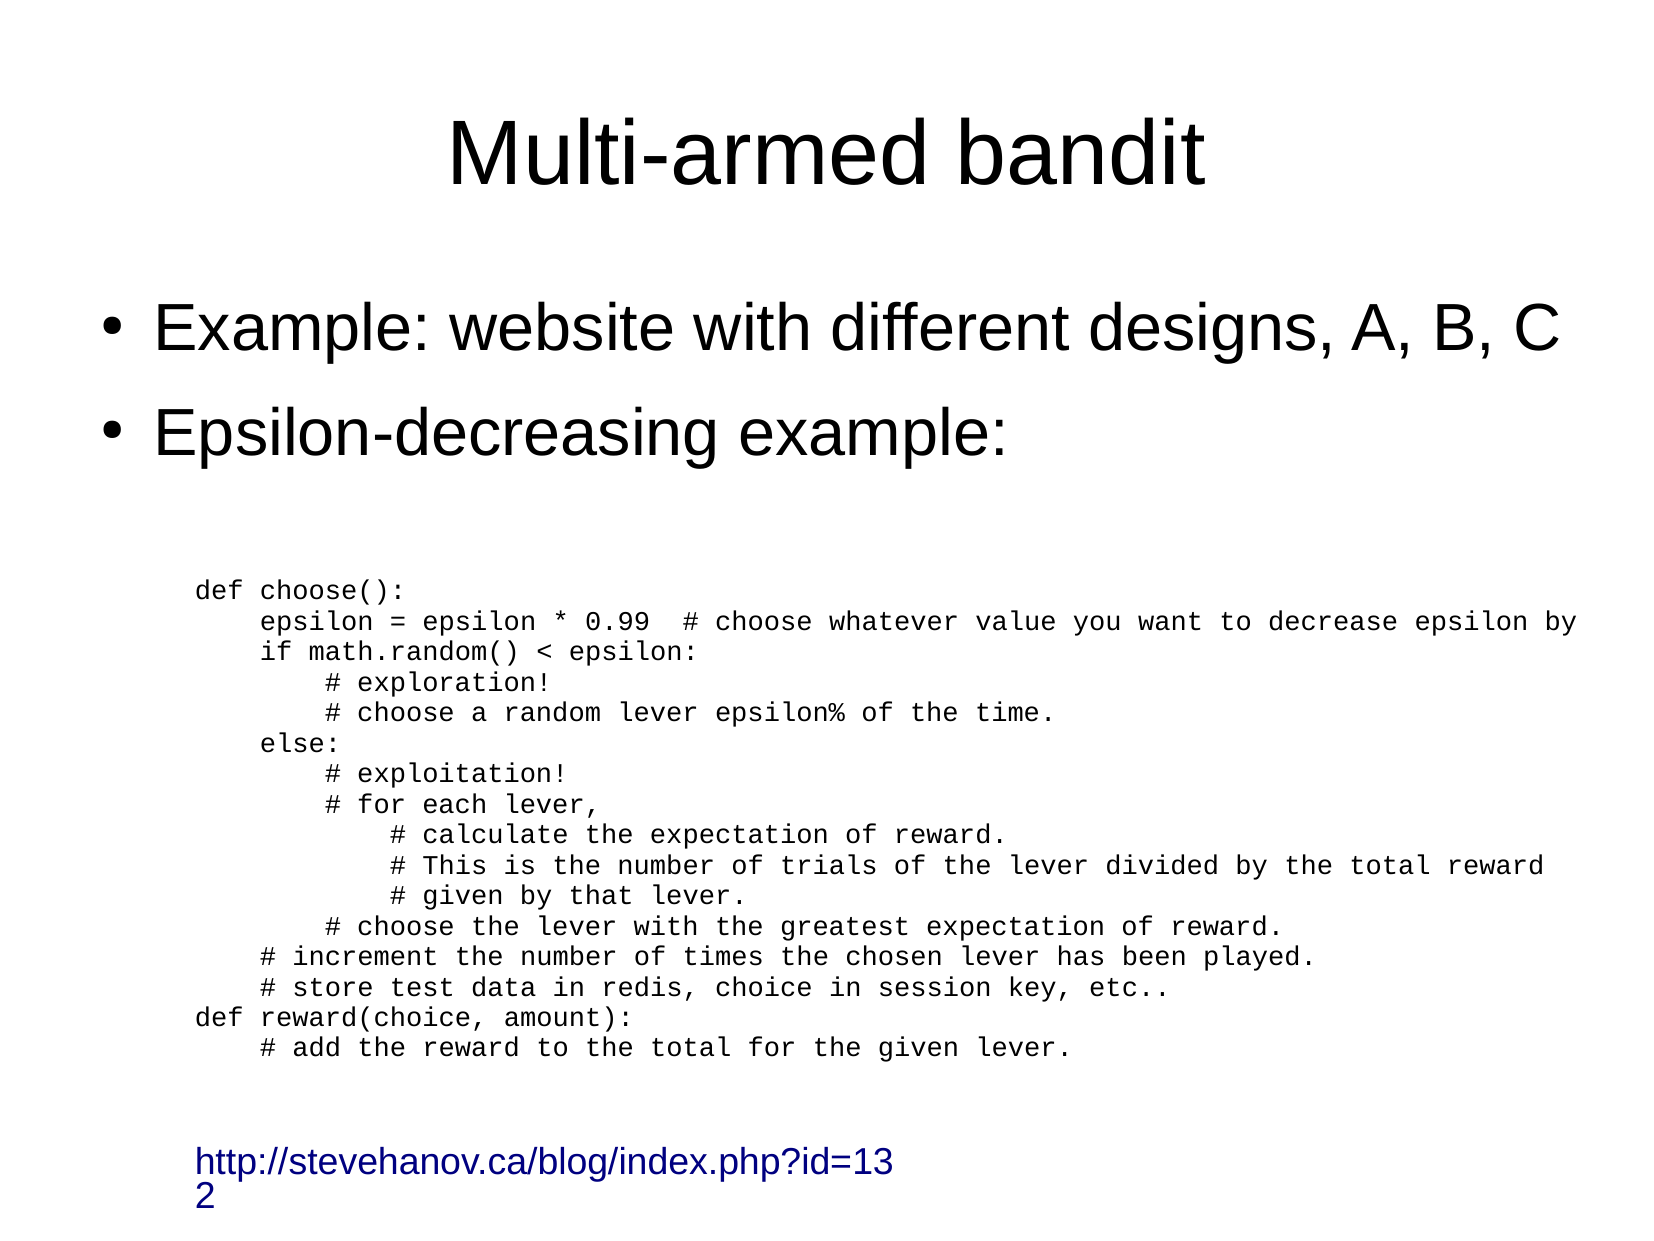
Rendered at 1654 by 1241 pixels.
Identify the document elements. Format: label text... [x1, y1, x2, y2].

text_box def choose(): epsilon = epsilon * 0.99 # choose whatever value you want to decrease epsilon by if math.random() < epsilon: # exploration! # choose a random lever epsilon% of the time. else: # exploitation! # for each lever, # calculate the expectation of reward. # This is the number of trials of the lever divided by the total reward # given by that lever. # choose the lever with the greatest expectation of reward. # increment the number of times the chosen lever has been played. # store test data in redis, choice in session key, etc.. def reward(choice, amount): # add the reward to the total for the given lever. [180, 570, 1621, 1134]
text_box http://stevehanov.ca/blog/index.php?id=132 [180, 1133, 930, 1191]
list Example: website with different designs, A, B, C Epsilon-decreasing example: [82, 290, 1571, 1010]
title Multi-armed bandit [82, 49, 1571, 257]
